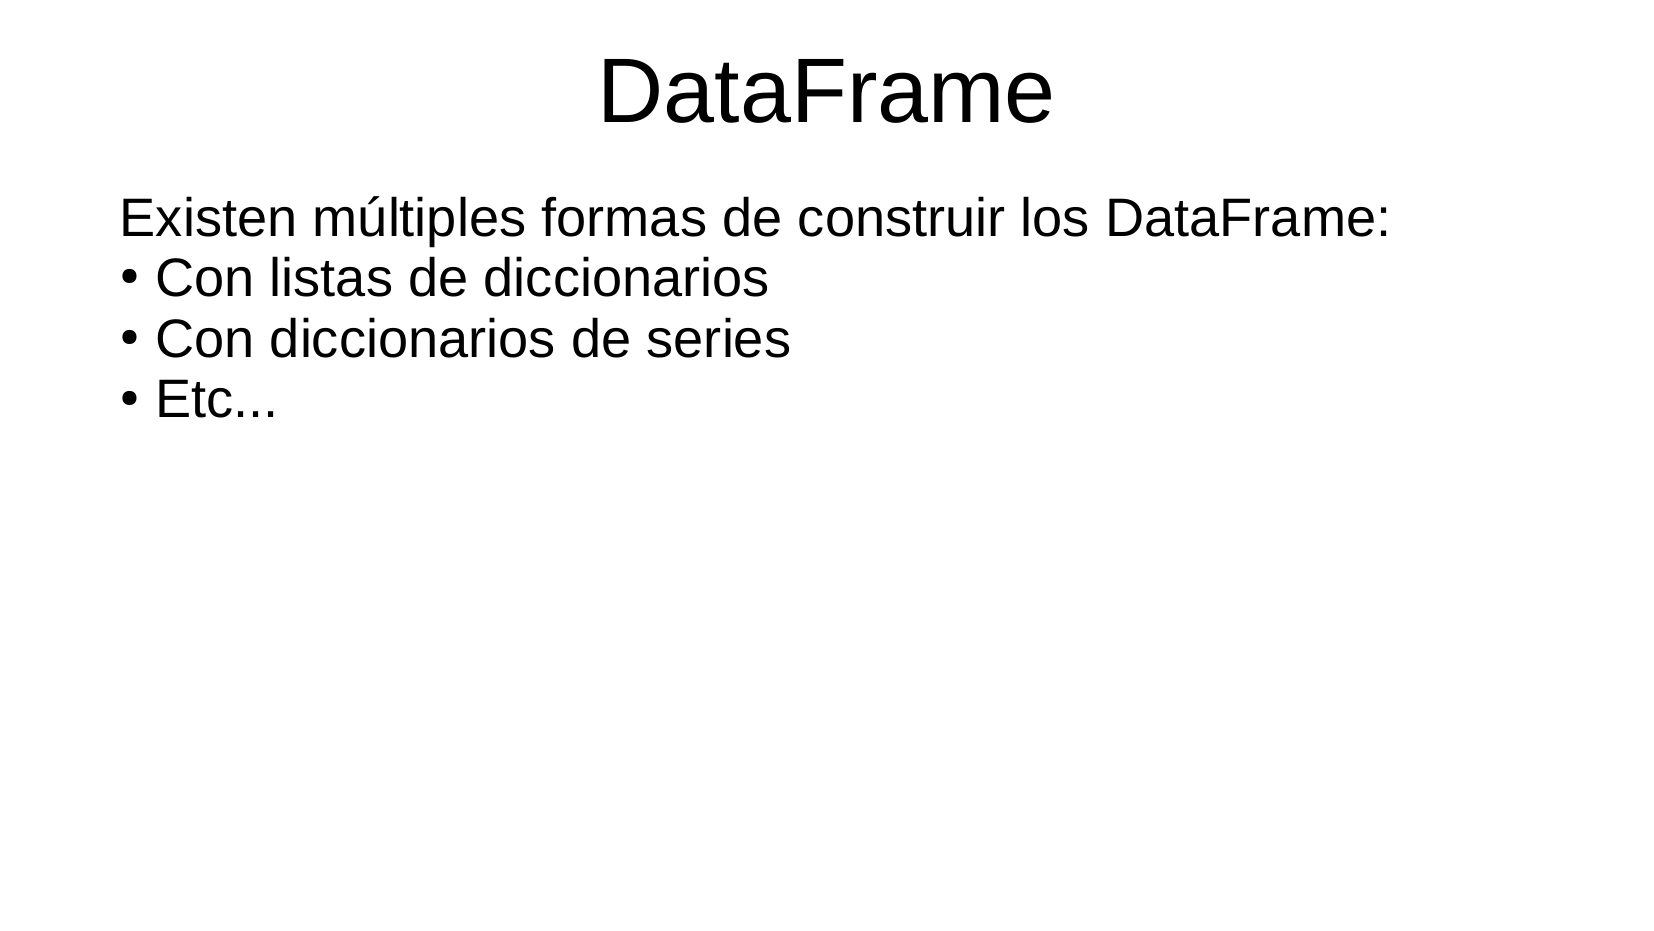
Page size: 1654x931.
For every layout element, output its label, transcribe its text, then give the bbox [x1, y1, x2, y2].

title DataFrame [82, 13, 1571, 169]
text_box Existen múltiples formas de construir los DataFrame: Con listas de diccionarios Con diccionarios de series Etc... [105, 180, 1591, 437]
